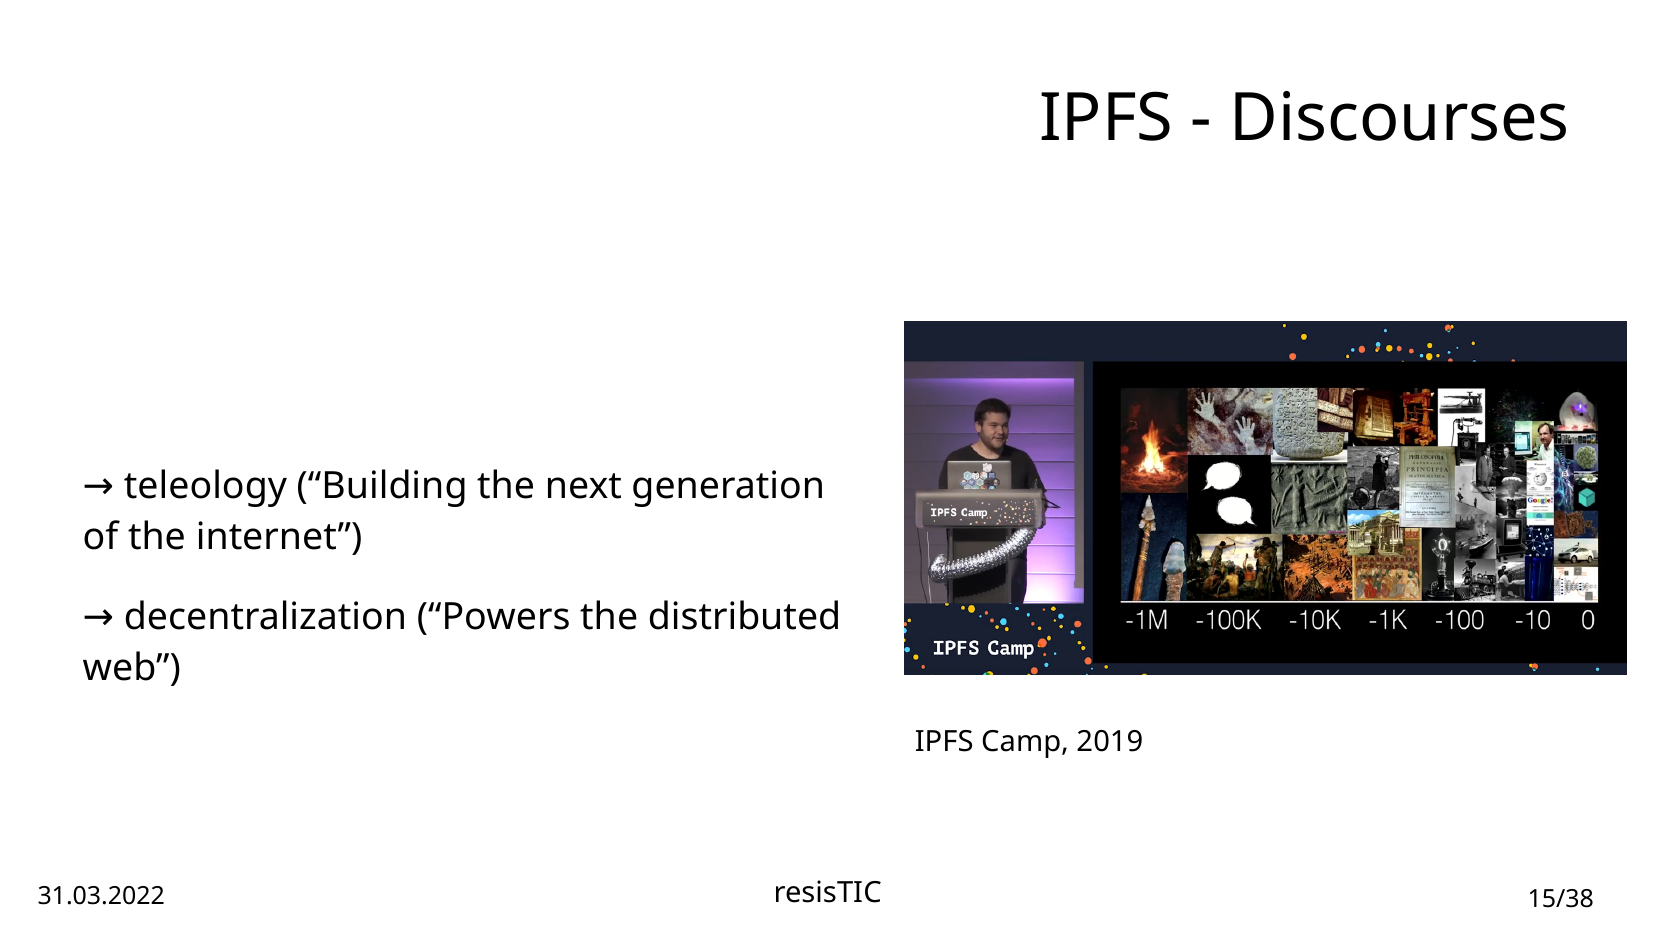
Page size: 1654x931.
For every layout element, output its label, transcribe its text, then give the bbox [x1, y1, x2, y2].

text_box IPFS Camp, 2019 [900, 712, 1613, 763]
text_box 15/38 [1383, 873, 1609, 919]
list → teleology (“Building the next generation of the internet”) → decentralization (“Powers the distributed web”) [82, 217, 863, 758]
picture [904, 321, 1627, 676]
title IPFS - Discourses [82, 37, 1571, 193]
